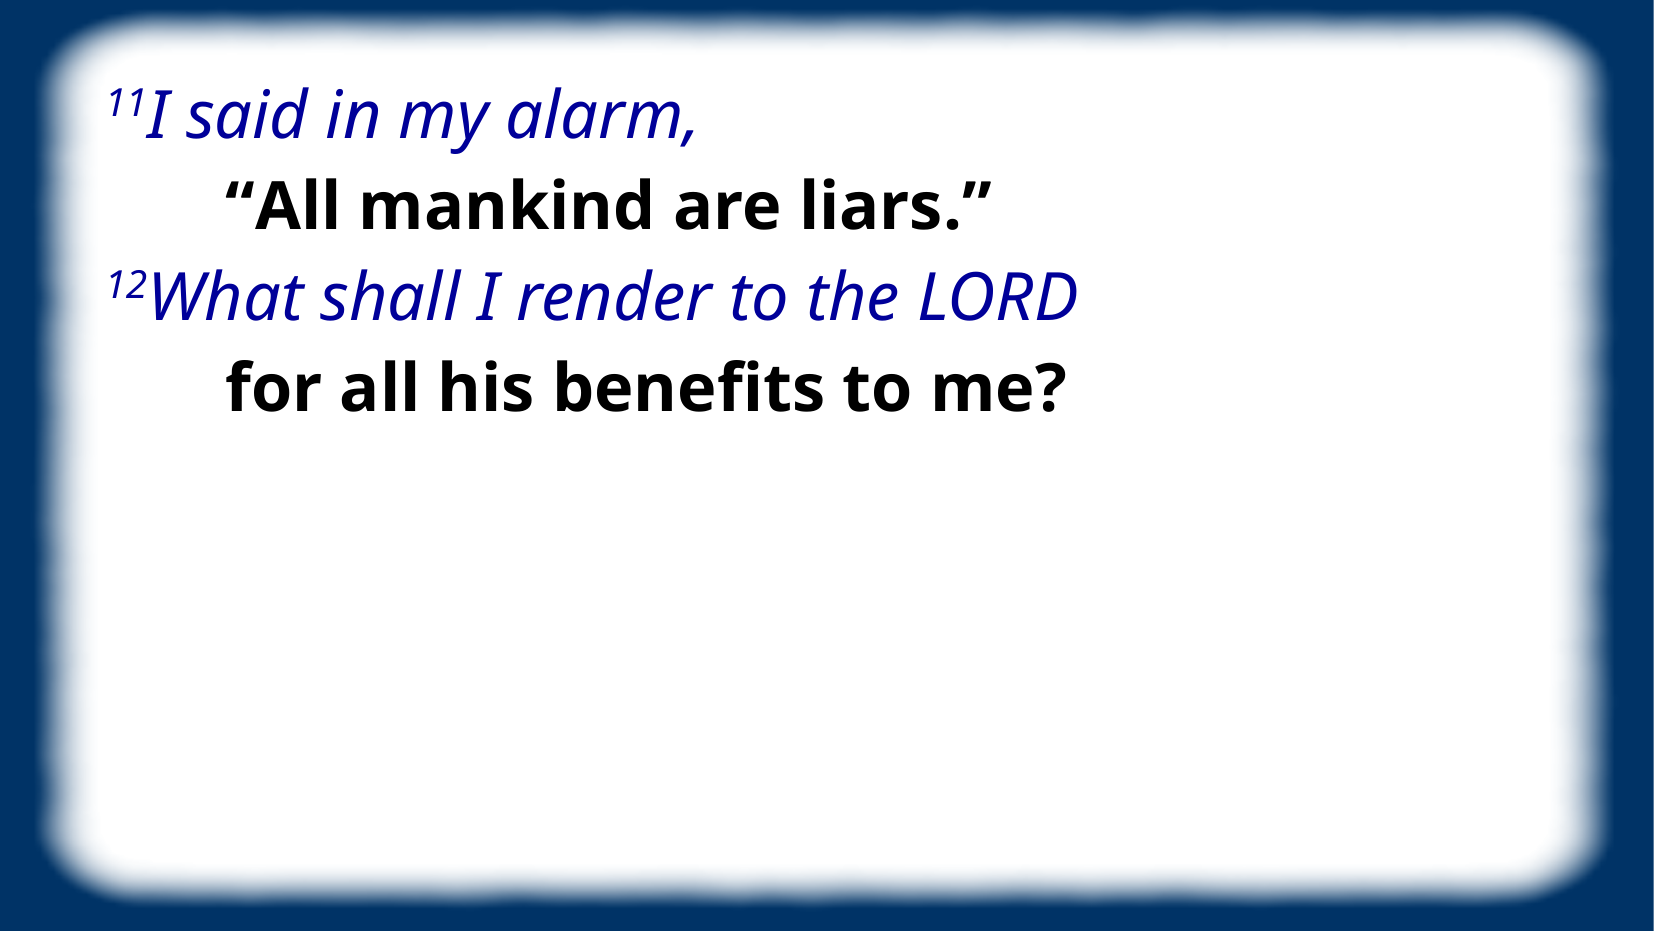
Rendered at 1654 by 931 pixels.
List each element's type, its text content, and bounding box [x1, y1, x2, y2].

text_box 11I said in my alarm, “All mankind are liars.” 12What shall I render to the LORD for all his benefits to me? [90, 60, 1546, 436]
picture [0, 0, 1654, 931]
